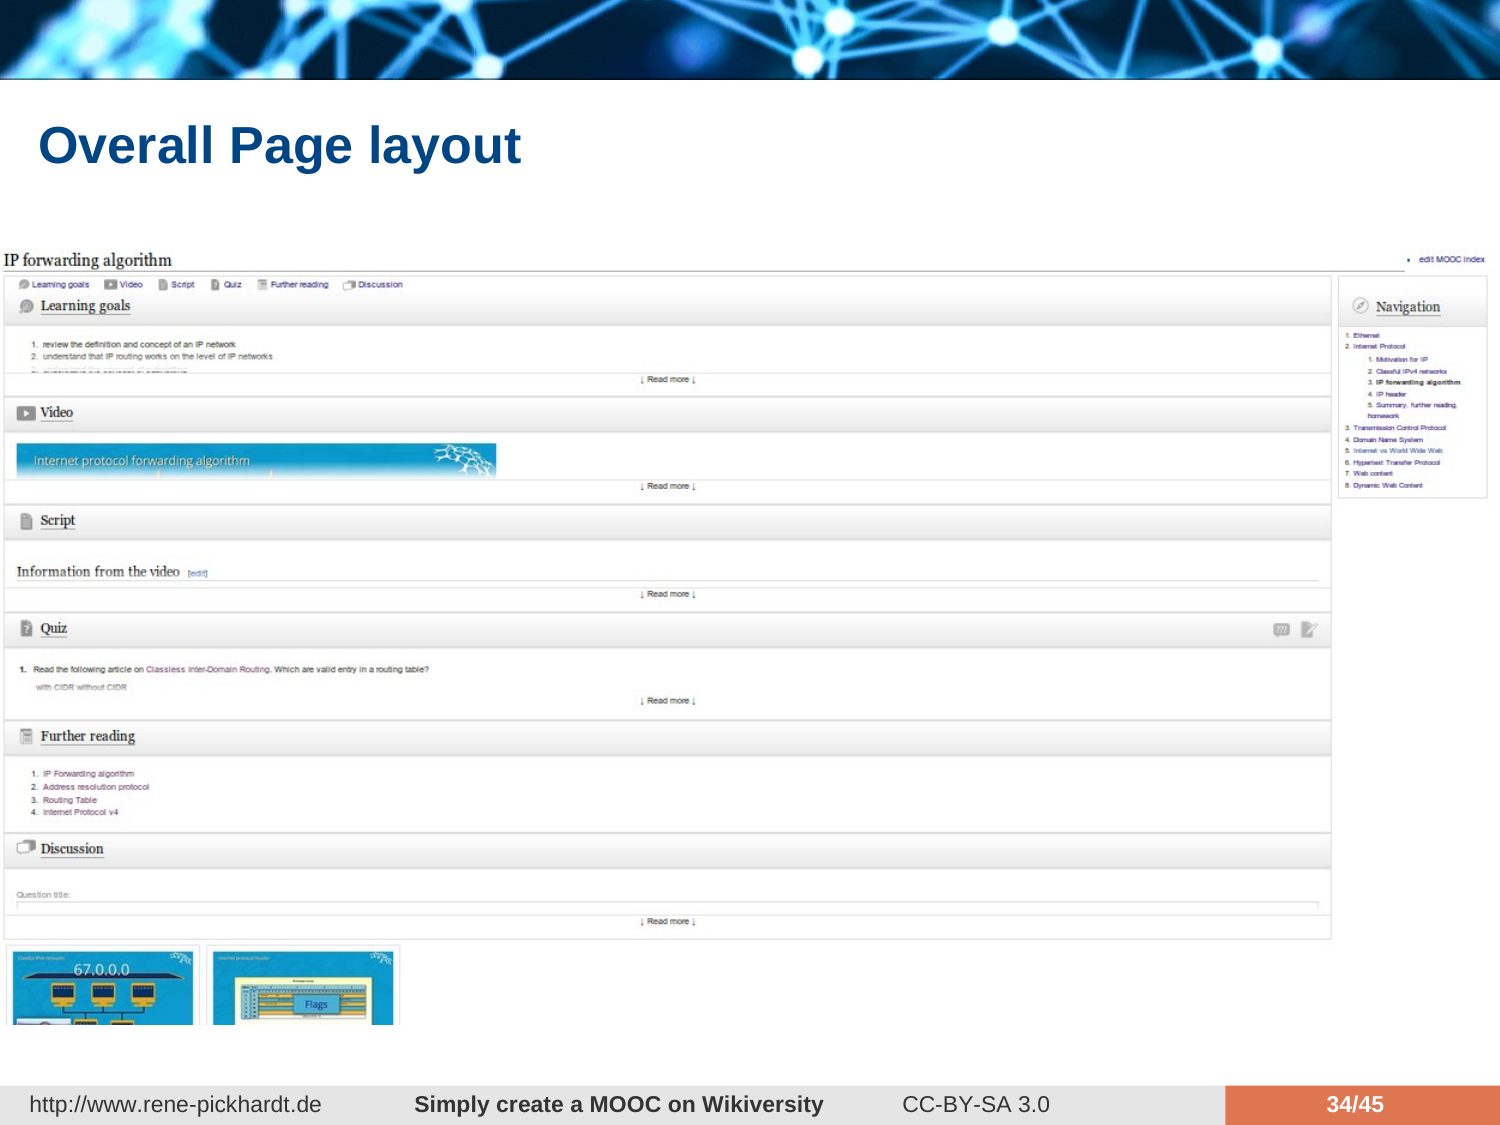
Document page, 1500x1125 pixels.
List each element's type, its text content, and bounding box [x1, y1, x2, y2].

picture [232, 973, 375, 1025]
picture [0, 0, 1500, 80]
title Overall Page layout [23, 112, 1500, 187]
picture [0, 248, 1500, 1025]
picture [21, 962, 186, 1025]
